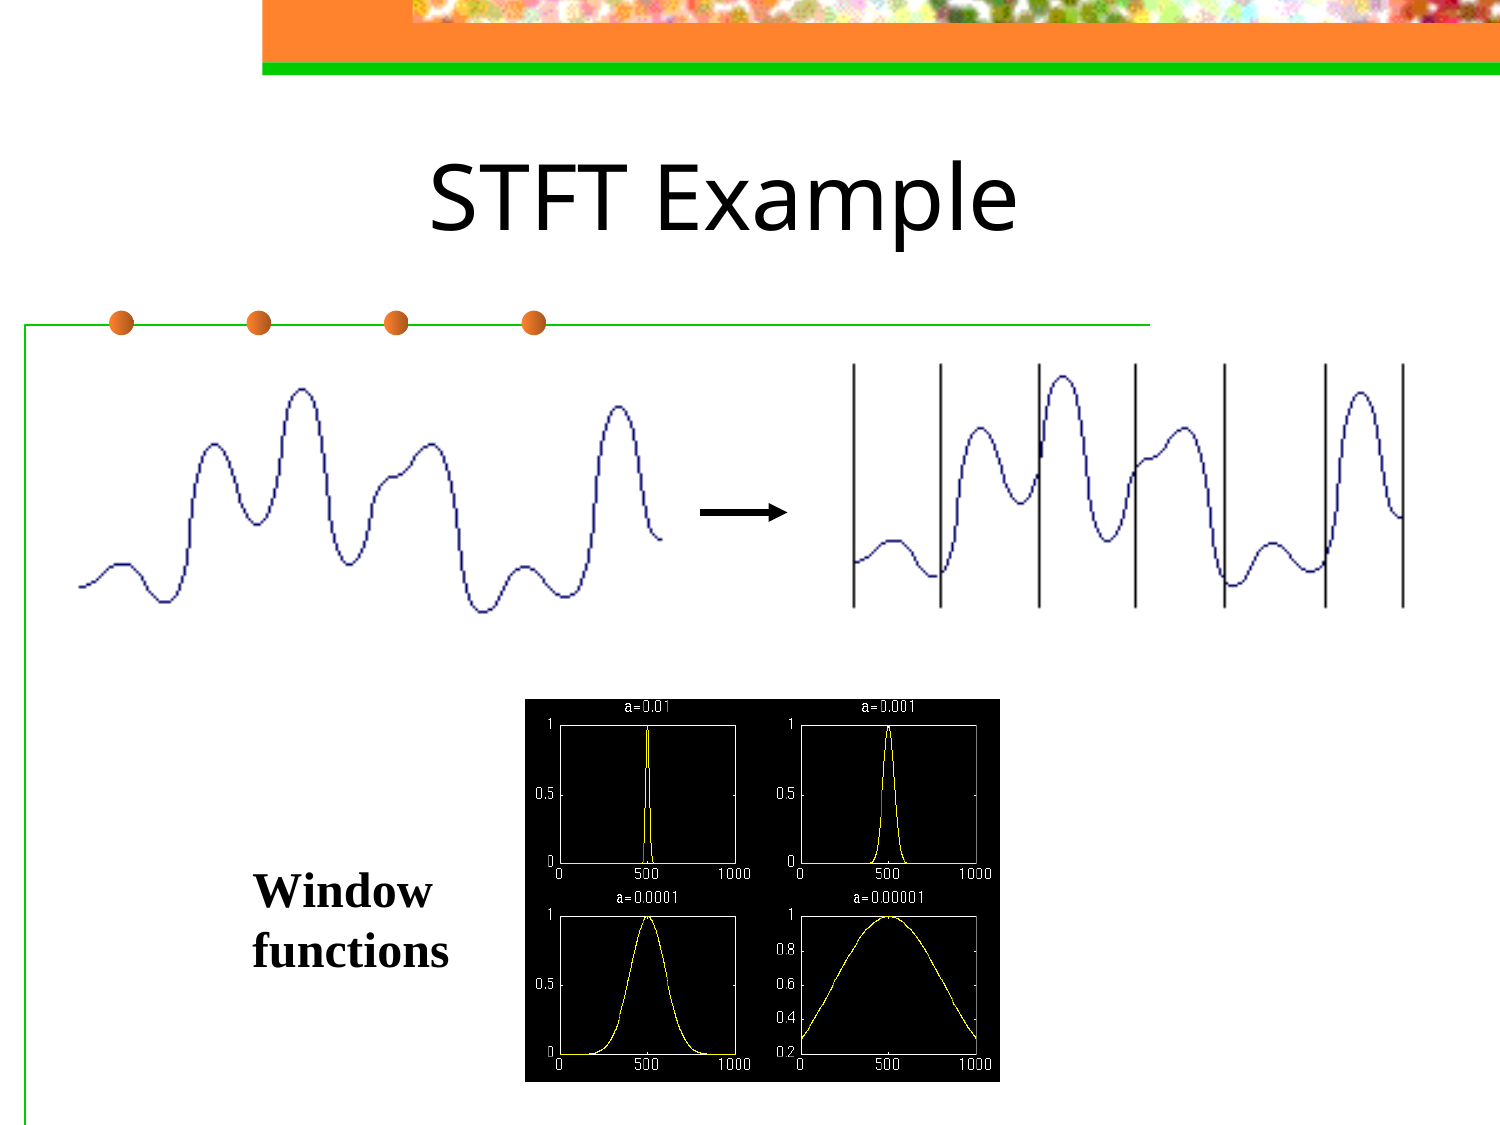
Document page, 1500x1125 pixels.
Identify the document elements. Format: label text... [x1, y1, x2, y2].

picture [837, 362, 1426, 611]
title STFT Example [87, 99, 1363, 288]
picture [412, 0, 1500, 23]
text_box Window functions [237, 849, 488, 986]
picture [62, 374, 688, 639]
picture [525, 699, 1000, 1083]
